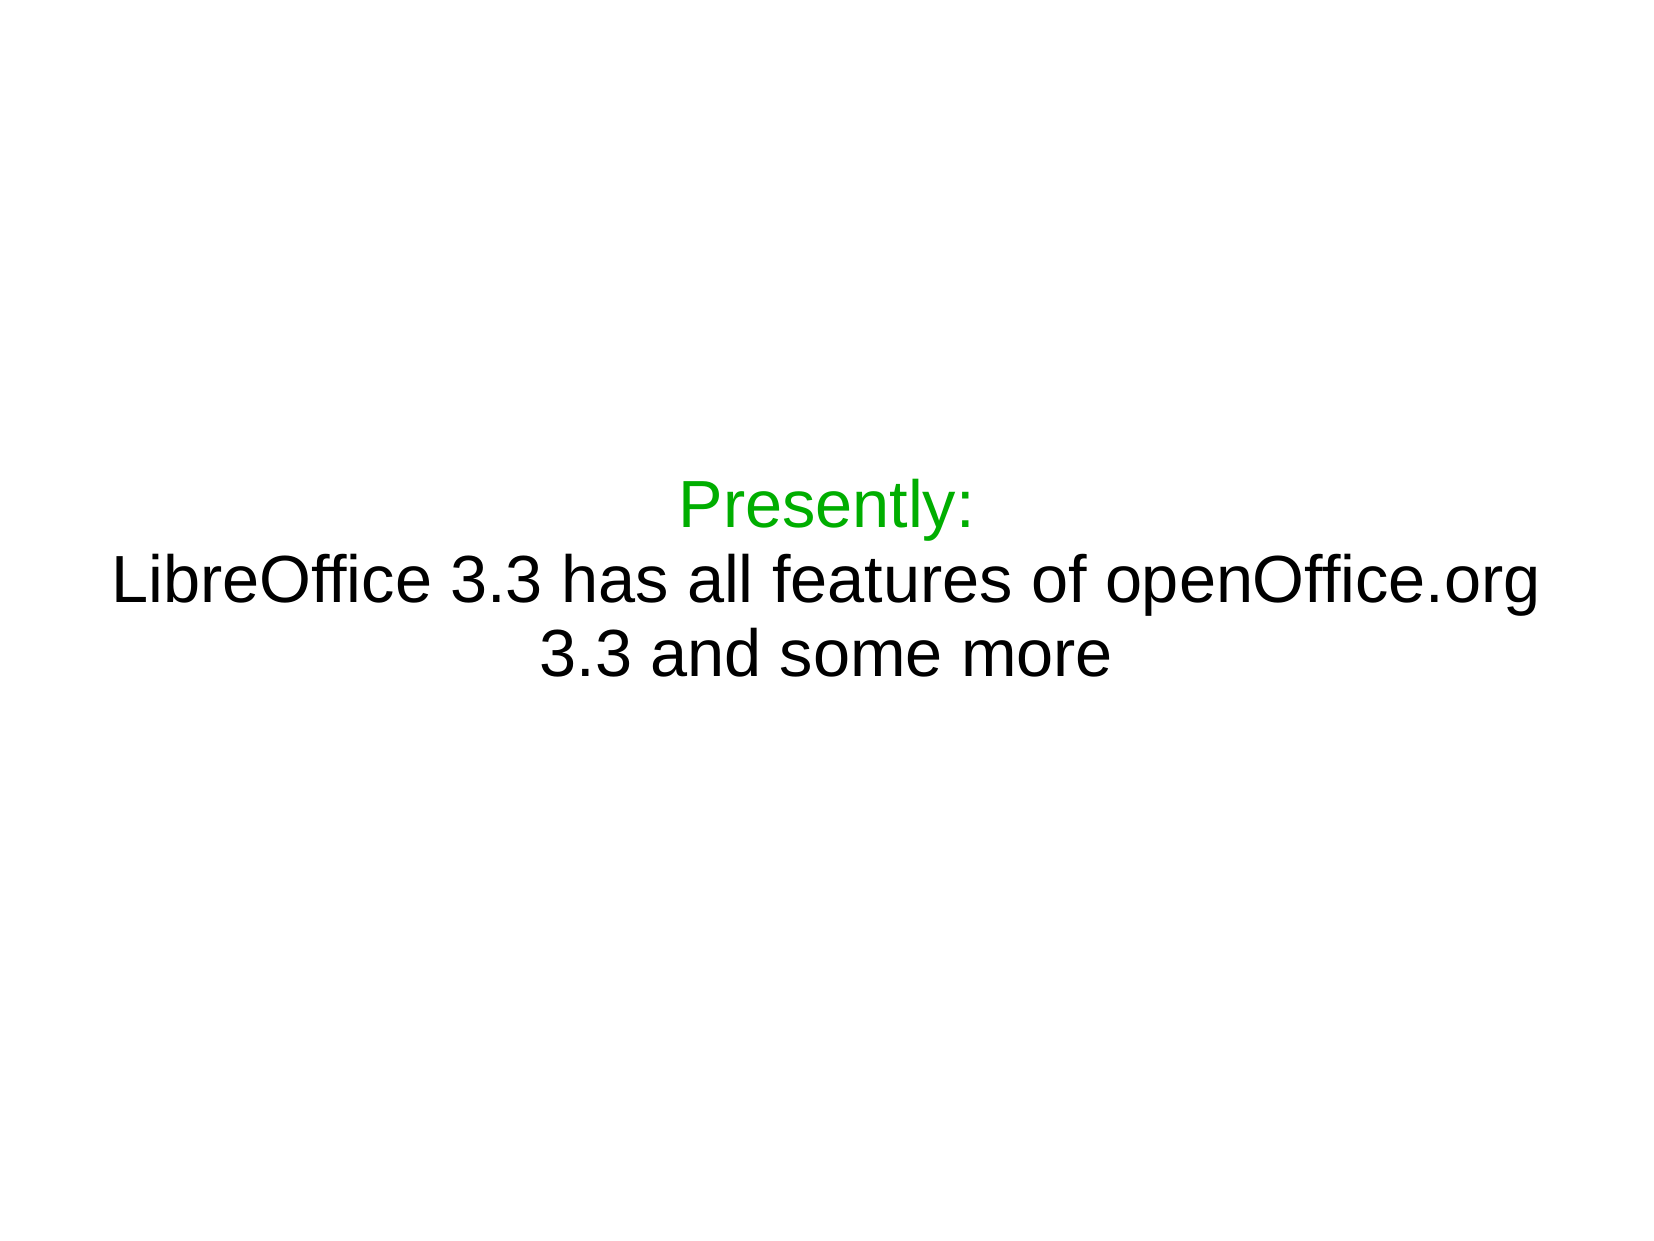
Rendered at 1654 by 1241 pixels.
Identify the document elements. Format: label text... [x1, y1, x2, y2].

subtitle Presently: LibreOffice 3.3 has all features of openOffice.org 3.3 and some more [82, 49, 1571, 1109]
